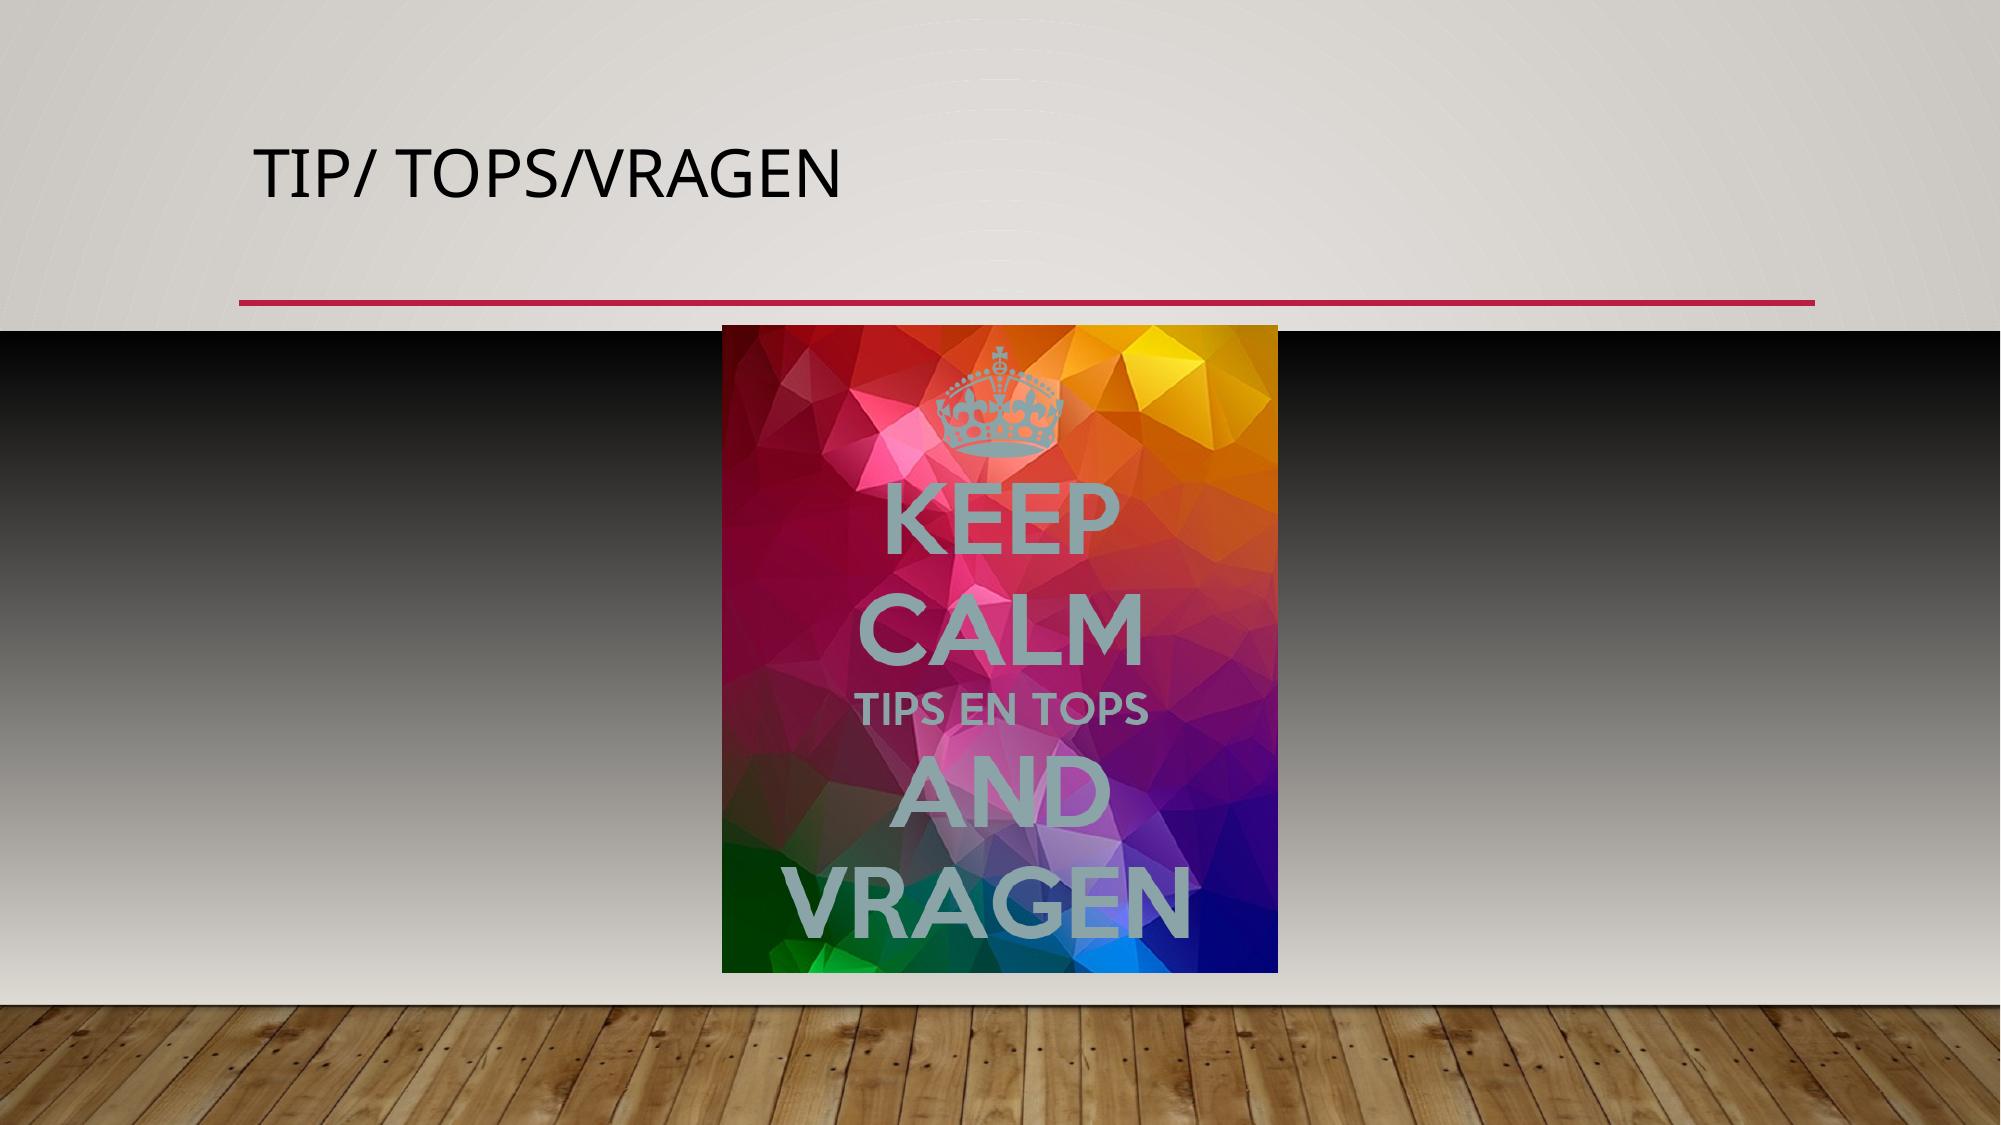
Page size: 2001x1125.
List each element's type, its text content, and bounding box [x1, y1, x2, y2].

title Tip/ Tops/Vragen [238, 131, 1814, 305]
picture [722, 325, 1278, 973]
